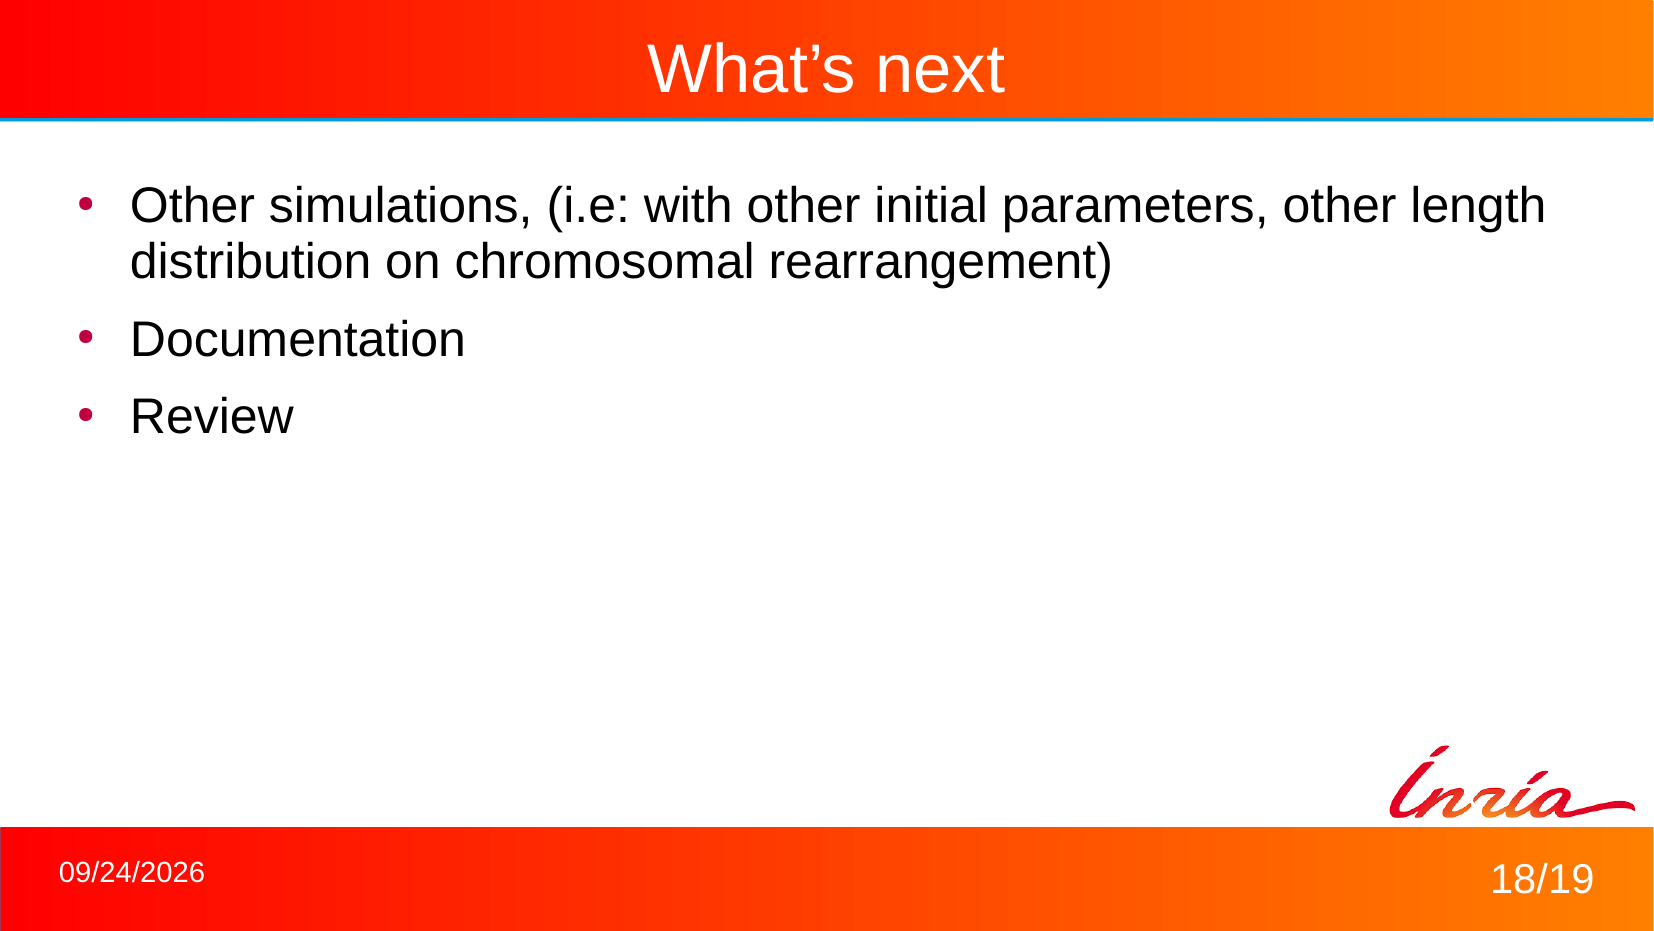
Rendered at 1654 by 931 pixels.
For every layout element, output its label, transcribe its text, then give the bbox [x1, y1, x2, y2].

list Other simulations, (i.e: with other initial parameters, other length distribution on chromosomal rearrangement) Documentation Review [59, 177, 1595, 768]
title What’s next [59, 29, 1595, 108]
picture [1381, 732, 1648, 826]
